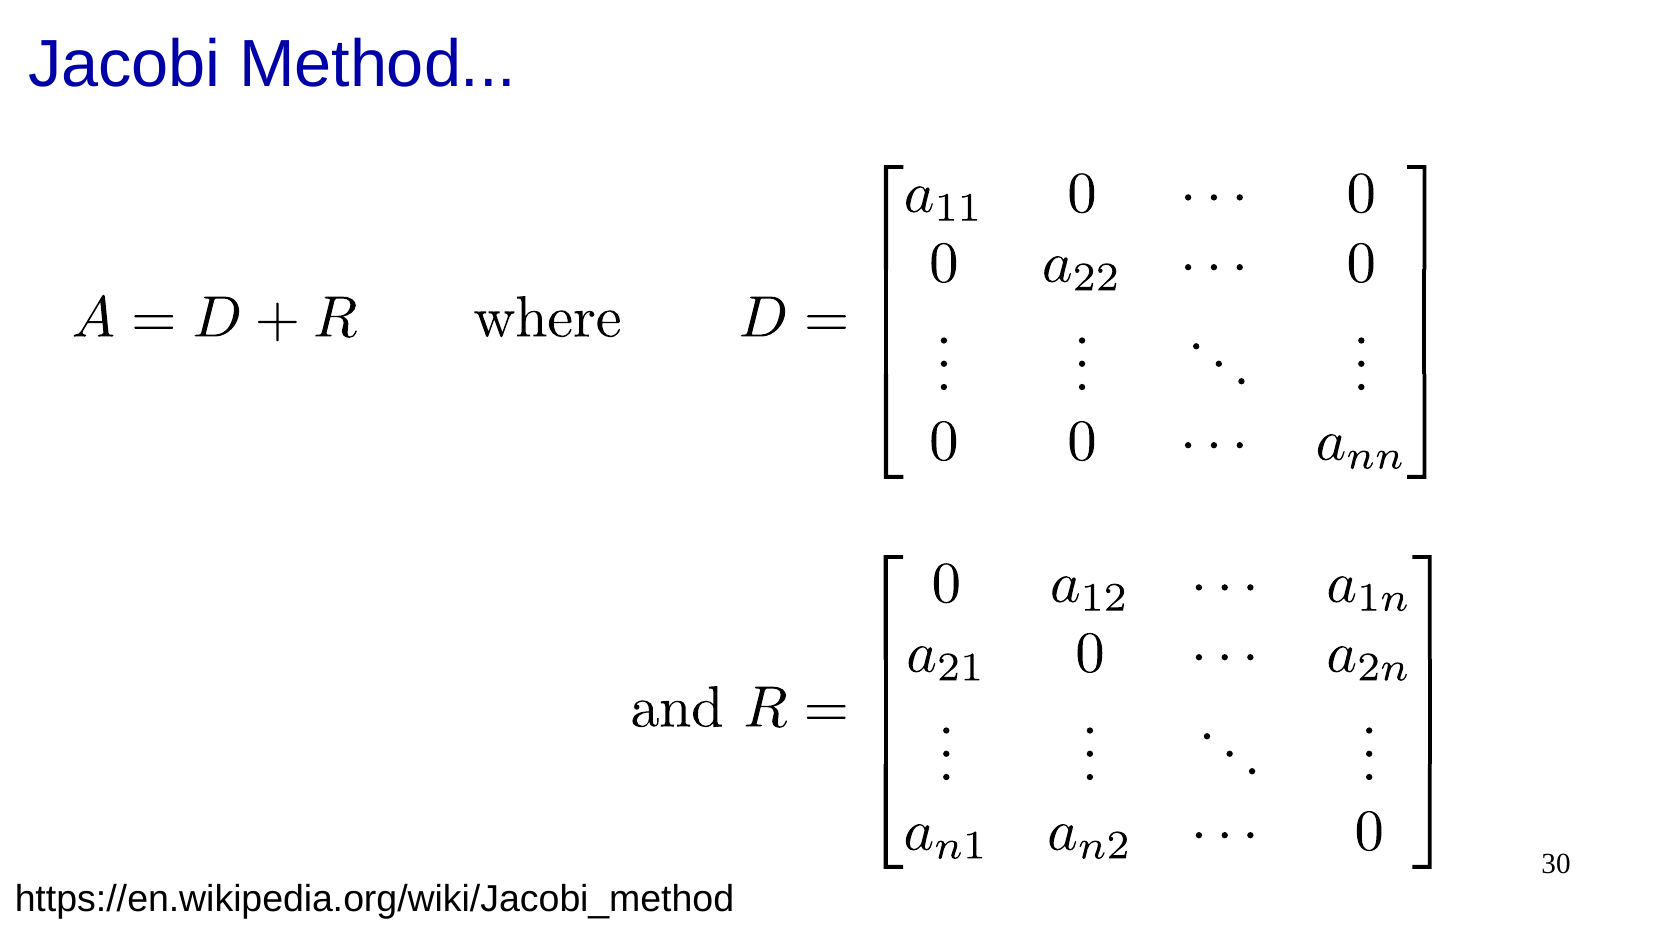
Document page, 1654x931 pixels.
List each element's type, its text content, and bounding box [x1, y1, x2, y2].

text_box [71, 165, 1446, 479]
text_box [630, 555, 1451, 869]
text_box https://en.wikipedia.org/wiki/Jacobi_method [0, 870, 750, 927]
title Jacobi Method... [28, 21, 1626, 106]
